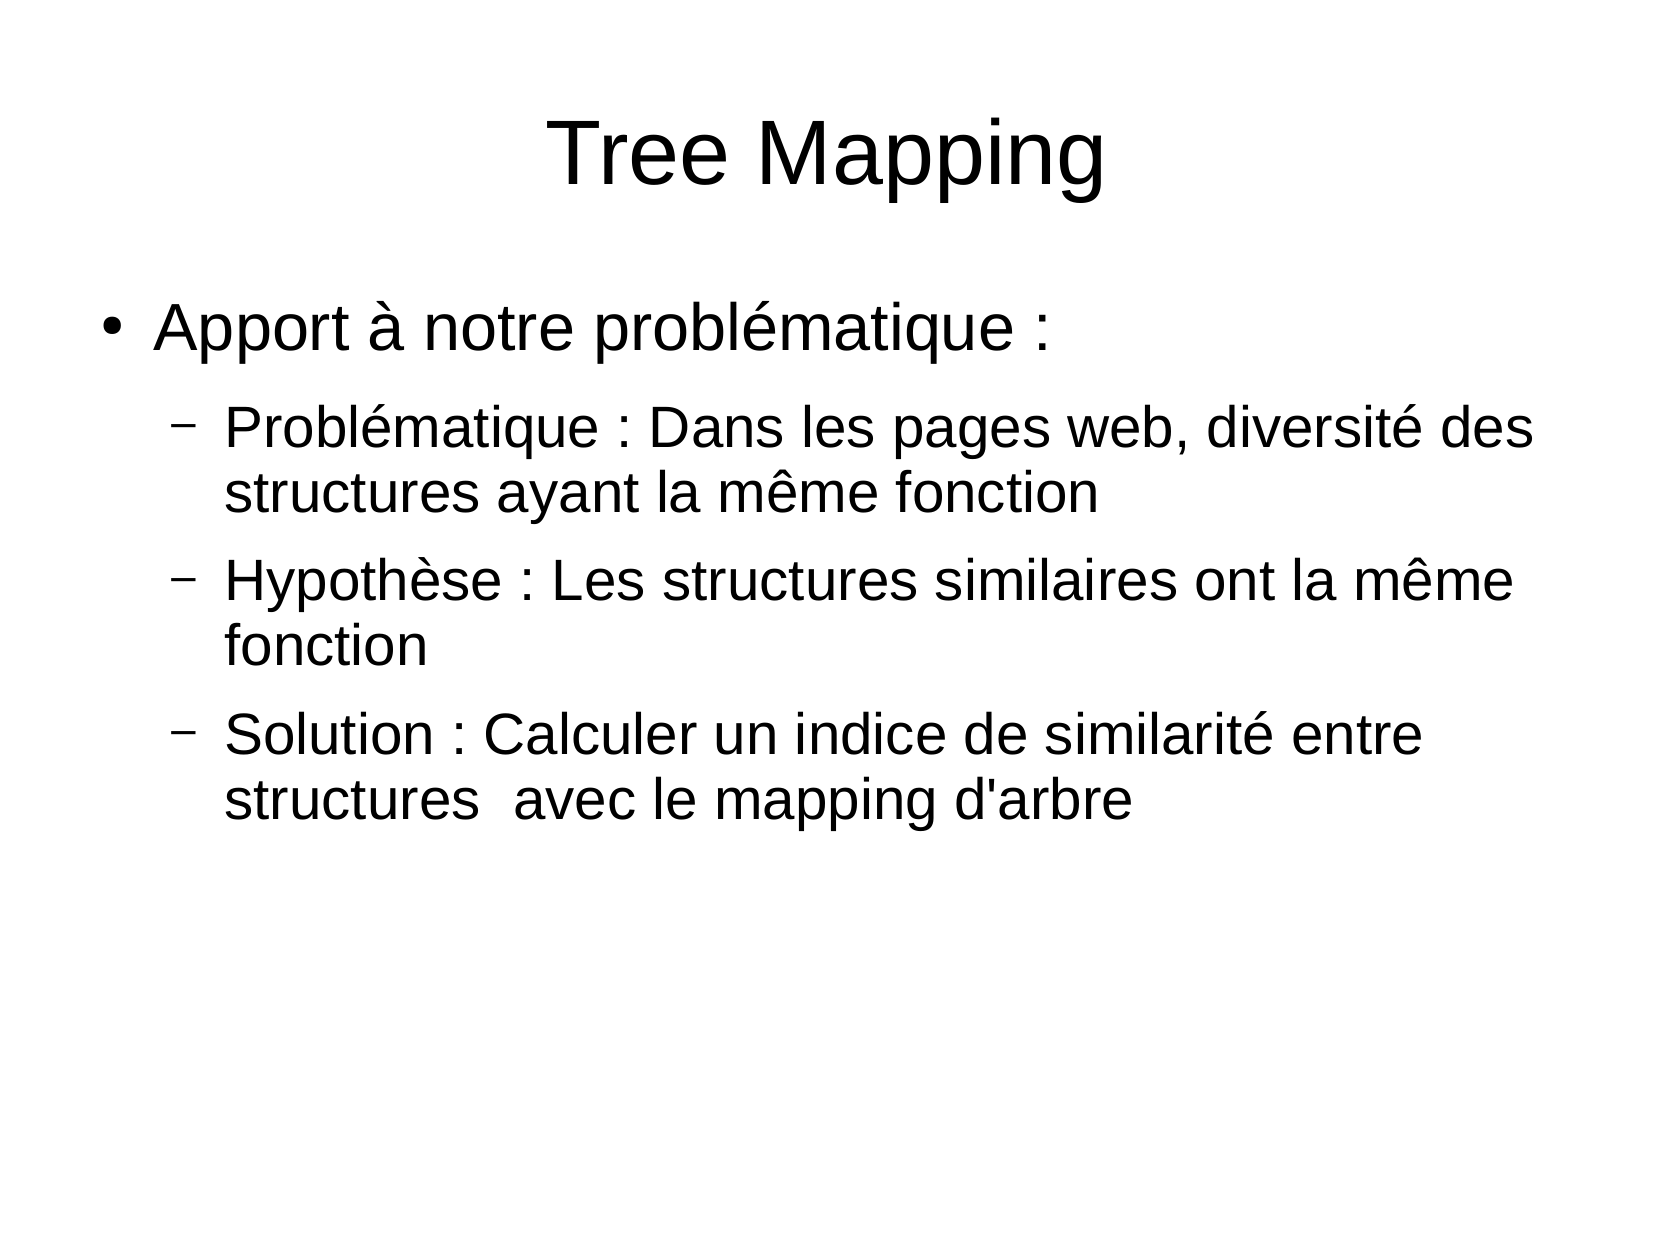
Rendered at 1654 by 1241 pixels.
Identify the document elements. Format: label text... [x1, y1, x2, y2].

title Tree Mapping [82, 49, 1571, 257]
list Apport à notre problématique : Problématique : Dans les pages web, diversité des structures ayant la même fonction Hypothèse : Les structures similaires ont la même fonction Solution : Calculer un indice de similarité entre structures avec le mapping d'arbre [82, 290, 1538, 1010]
